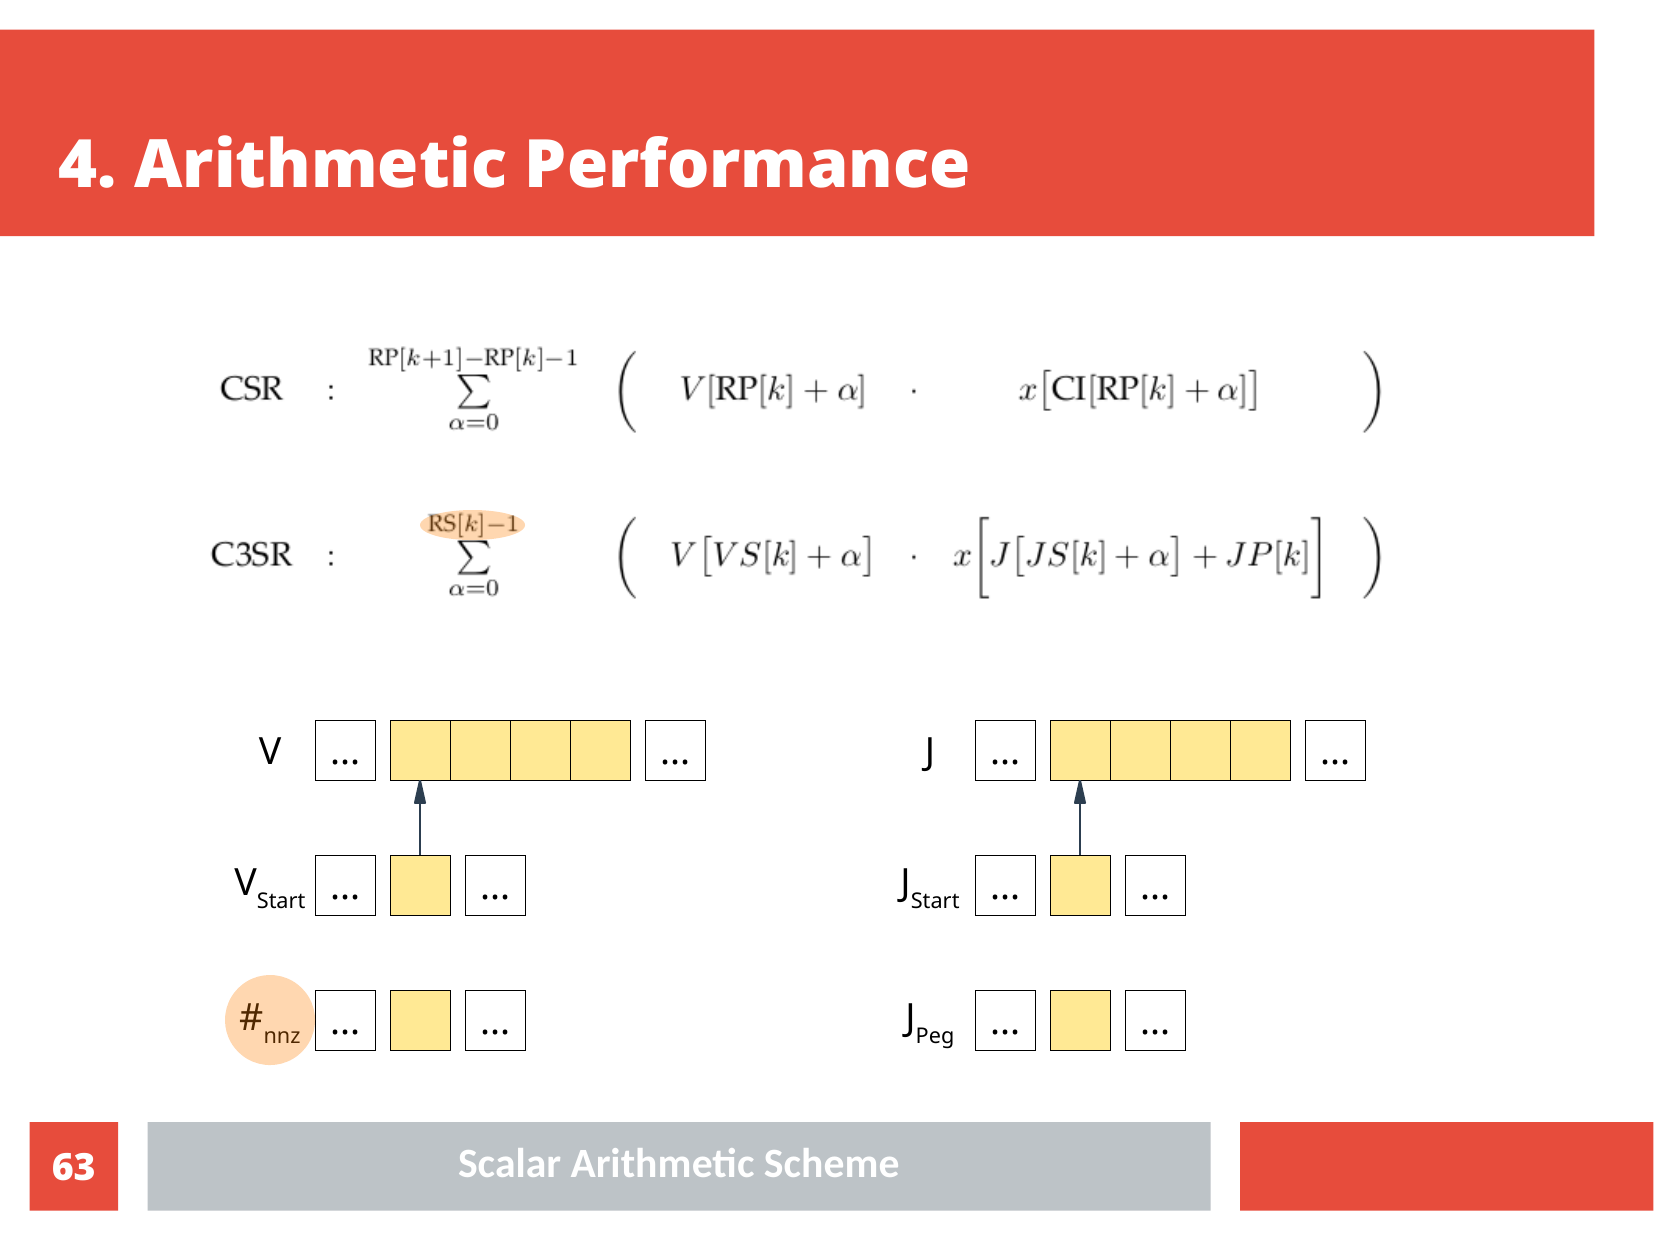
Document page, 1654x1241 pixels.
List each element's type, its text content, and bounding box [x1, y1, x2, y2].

text_box [390, 720, 631, 781]
text_box [1050, 855, 1111, 916]
text_box ... [465, 855, 526, 916]
text_box [390, 855, 451, 916]
text_box ... [975, 720, 1036, 781]
text_box ... [465, 990, 526, 1051]
text_box ... [315, 990, 376, 1051]
text_box JPeg [900, 990, 961, 1051]
text_box ... [645, 720, 706, 781]
text_box [225, 975, 316, 1066]
picture [150, 306, 1422, 631]
title 4. Arithmetic Performance [59, 59, 1595, 207]
text_box ... [315, 855, 376, 916]
text_box Scalar Arithmetic Scheme [150, 1125, 1208, 1210]
text_box V [240, 720, 301, 781]
text_box [390, 990, 451, 1051]
text_box ... [1125, 990, 1186, 1051]
text_box ... [1305, 720, 1366, 781]
text_box ... [975, 855, 1036, 916]
text_box ... [975, 990, 1036, 1051]
text_box ... [315, 720, 376, 781]
text_box ... [1125, 855, 1186, 916]
text_box VStart [240, 855, 301, 916]
text_box J [900, 720, 961, 781]
text_box [1050, 990, 1111, 1051]
text_box [420, 510, 526, 541]
text_box JStart [900, 855, 961, 916]
text_box [1050, 720, 1291, 781]
